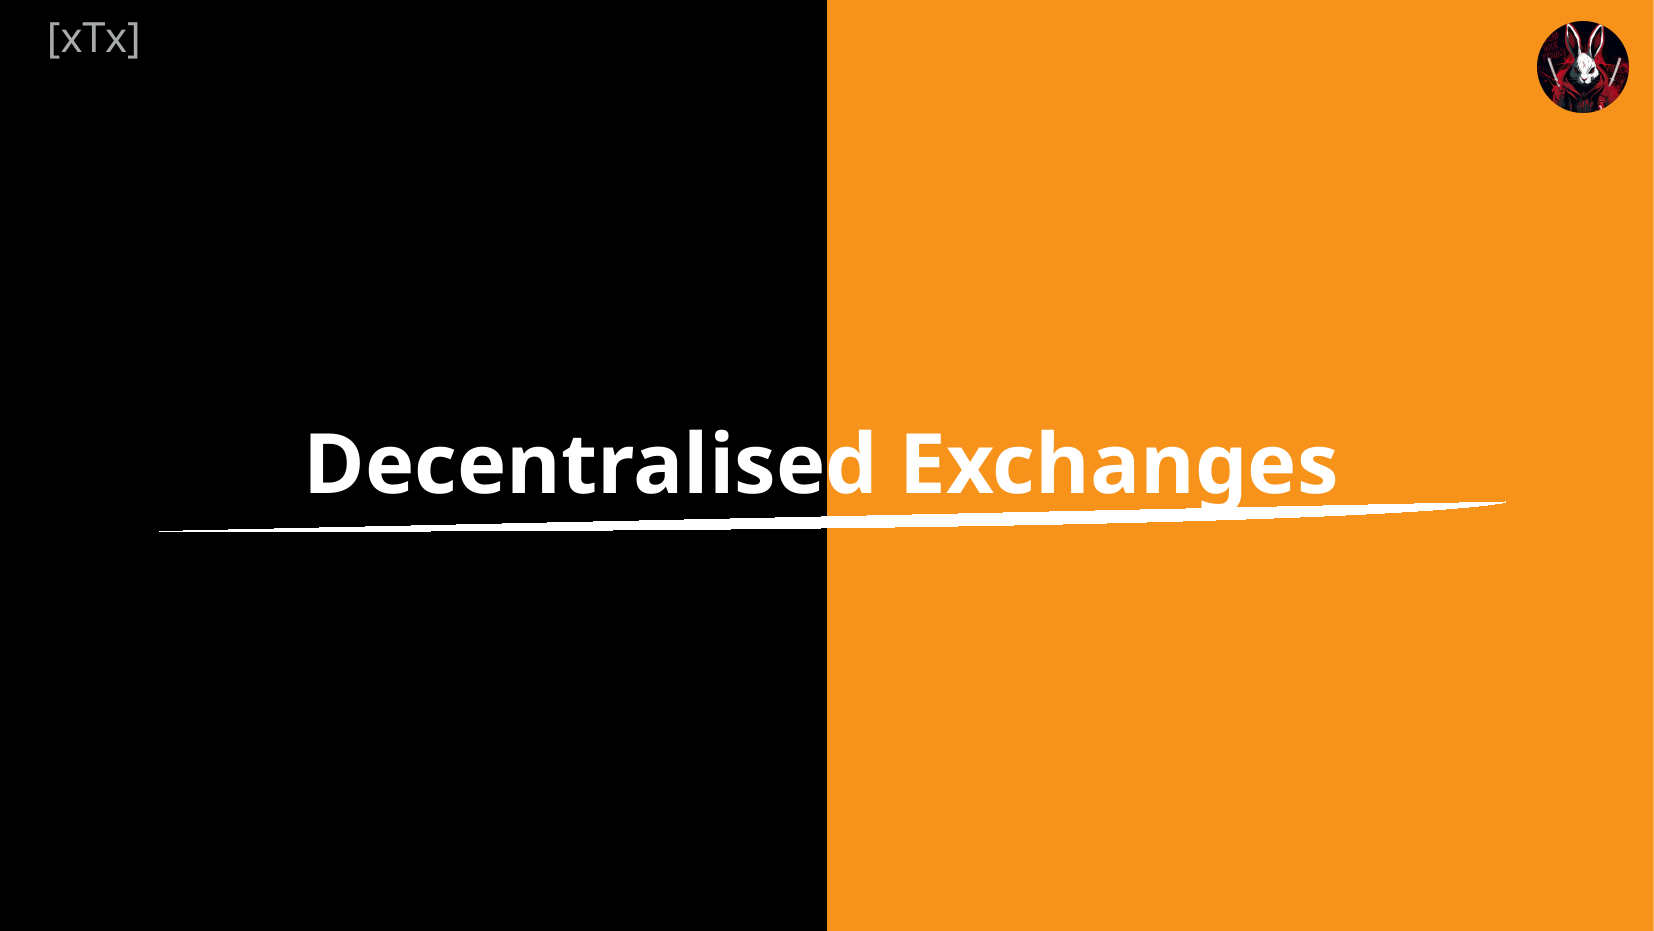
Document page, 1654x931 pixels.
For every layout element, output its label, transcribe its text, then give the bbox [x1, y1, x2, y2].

text_box [xTx] [0, 0, 188, 76]
picture [0, 0, 1654, 931]
title Decentralised Exchanges [88, 37, 1577, 886]
text_box [159, 501, 1506, 532]
